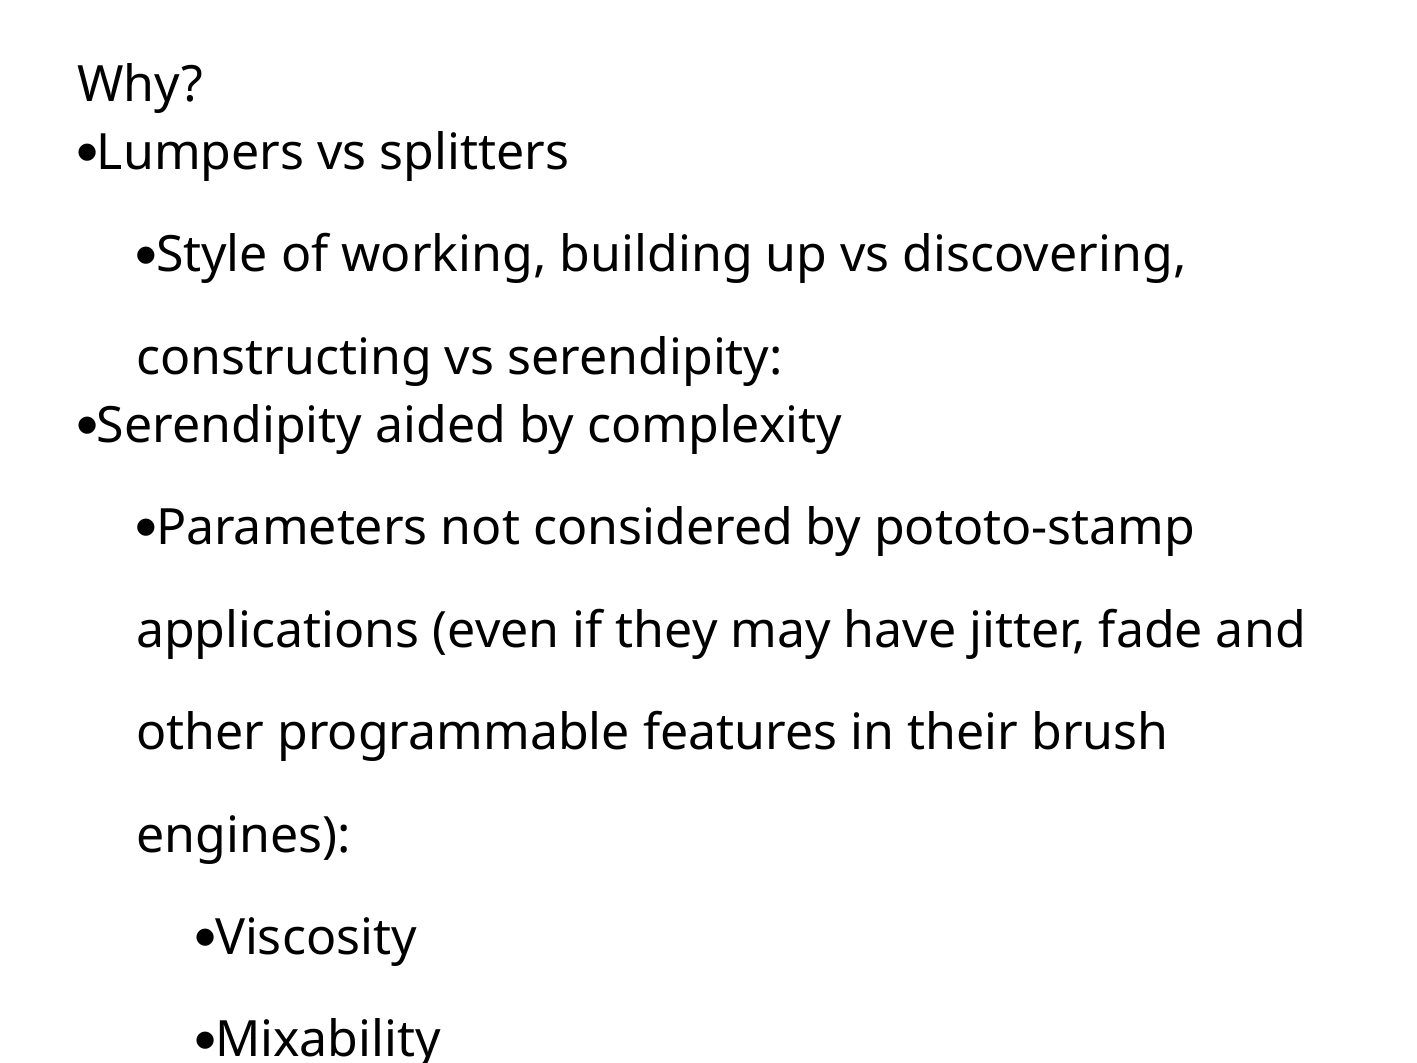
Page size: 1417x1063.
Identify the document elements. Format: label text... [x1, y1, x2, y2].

text_box Why? Lumpers vs splitters Style of working, building up vs discovering, constructing vs serendipity: Serendipity aided by complexity Parameters not considered by pototo-stamp applications (even if they may have jitter, fade and other programmable features in their brush engines): Viscosity Mixability Time-based property modification on canvas Mixability Graininess .... and more Thickness, height Gravity (direction, strength) [62, 40, 1336, 1063]
